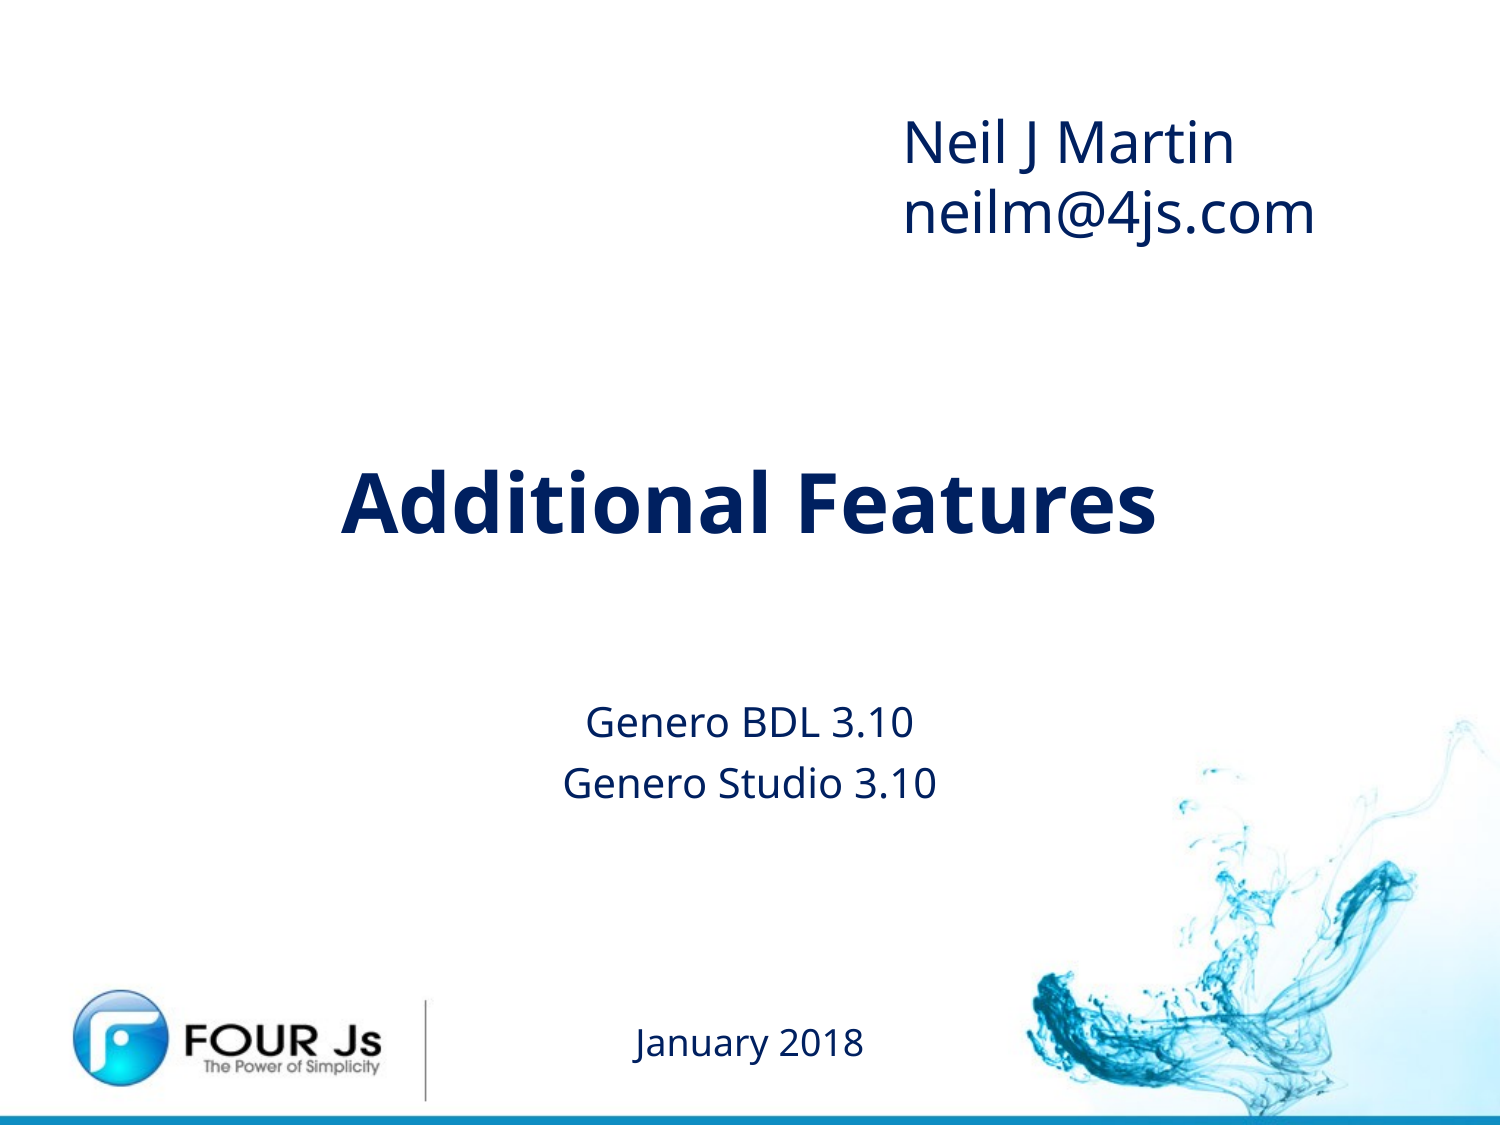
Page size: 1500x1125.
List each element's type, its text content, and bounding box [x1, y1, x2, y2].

list January 2018 [519, 1011, 981, 1095]
picture [0, 0, 1500, 1122]
text_box Neil J Martin neilm@4js.com [887, 97, 1475, 253]
subtitle Genero BDL 3.10 Genero Studio 3.10 [225, 688, 1275, 976]
title Additional Features [112, 337, 1388, 663]
